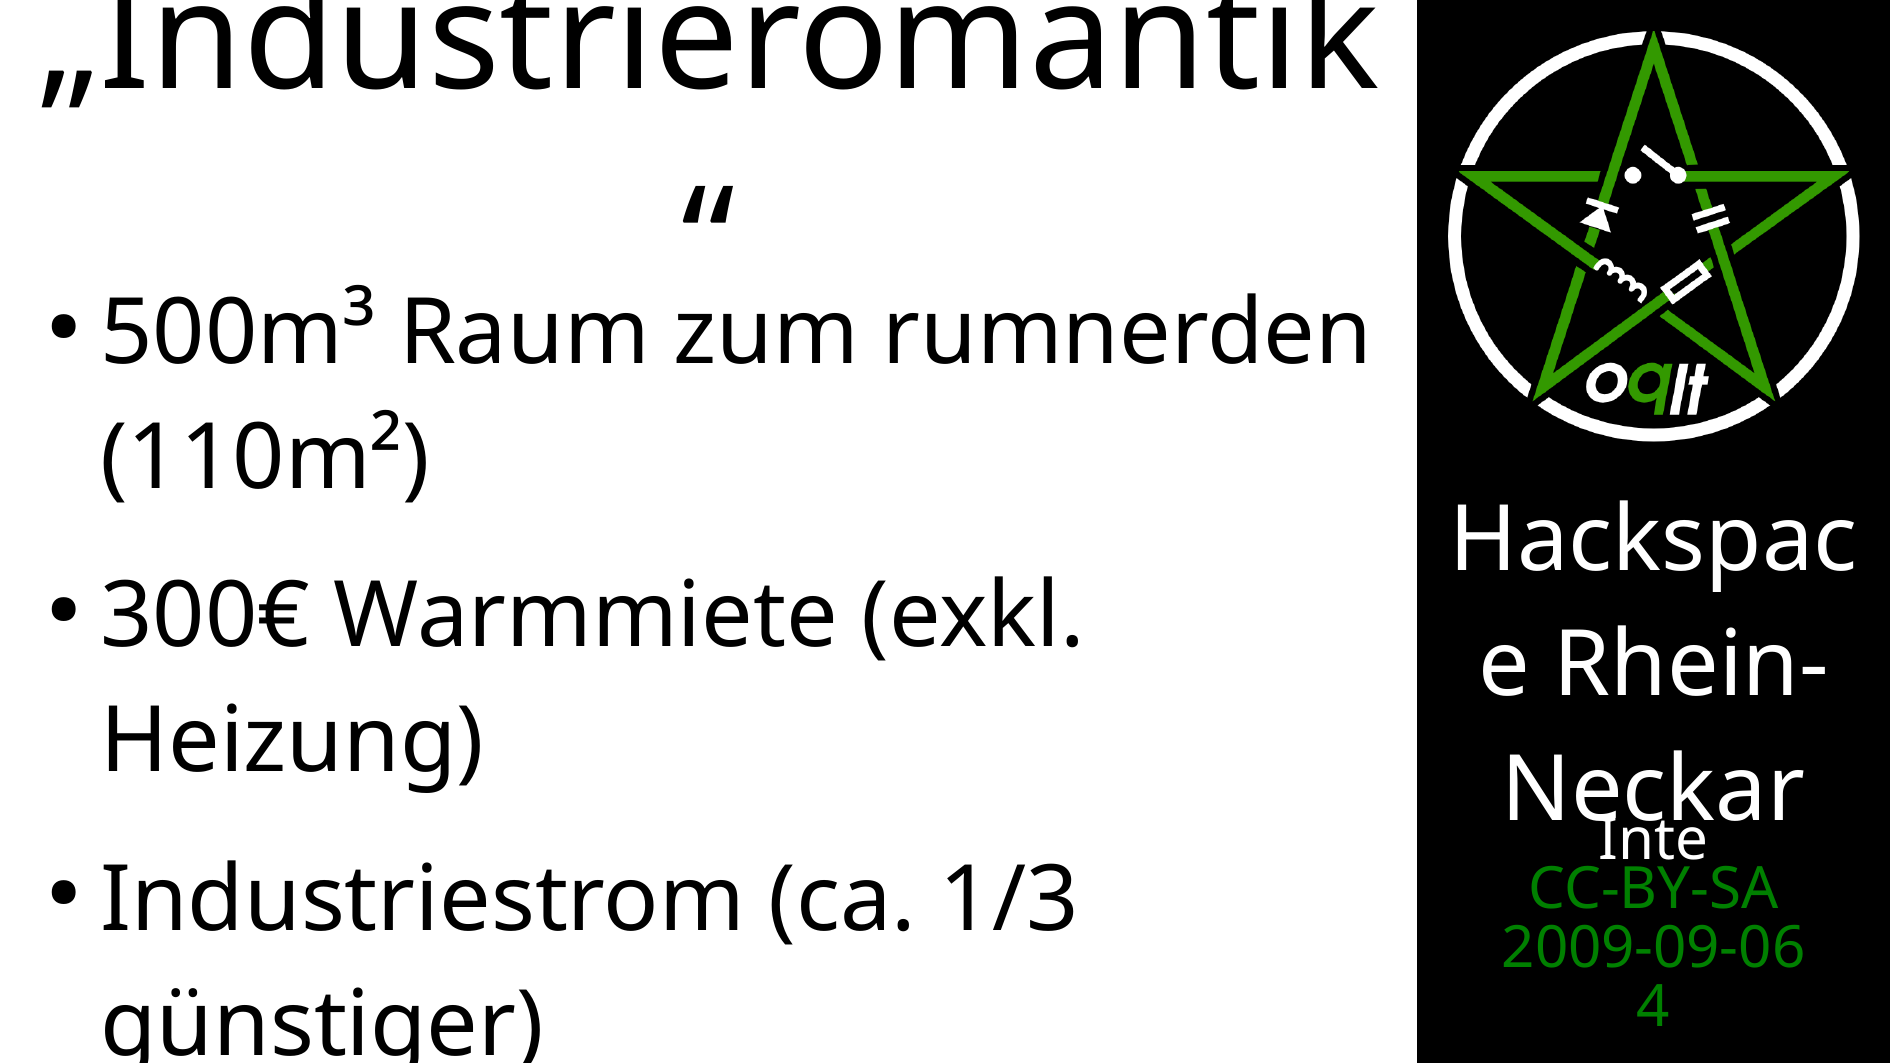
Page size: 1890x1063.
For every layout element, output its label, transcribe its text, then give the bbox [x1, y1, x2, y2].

picture [1446, 29, 1861, 443]
list 500m³ Raum zum rumnerden (110m²) 300€ Warmmiete (exkl. Heizung) Industriestrom (ca. 1/3 günstiger) 200€ Stromkosten (inkl. Heizung) Mitsprache bei Gebäuderenovierung DSL 50€ [29, 265, 1388, 1034]
title „Industrieromantik“ [29, 29, 1388, 237]
